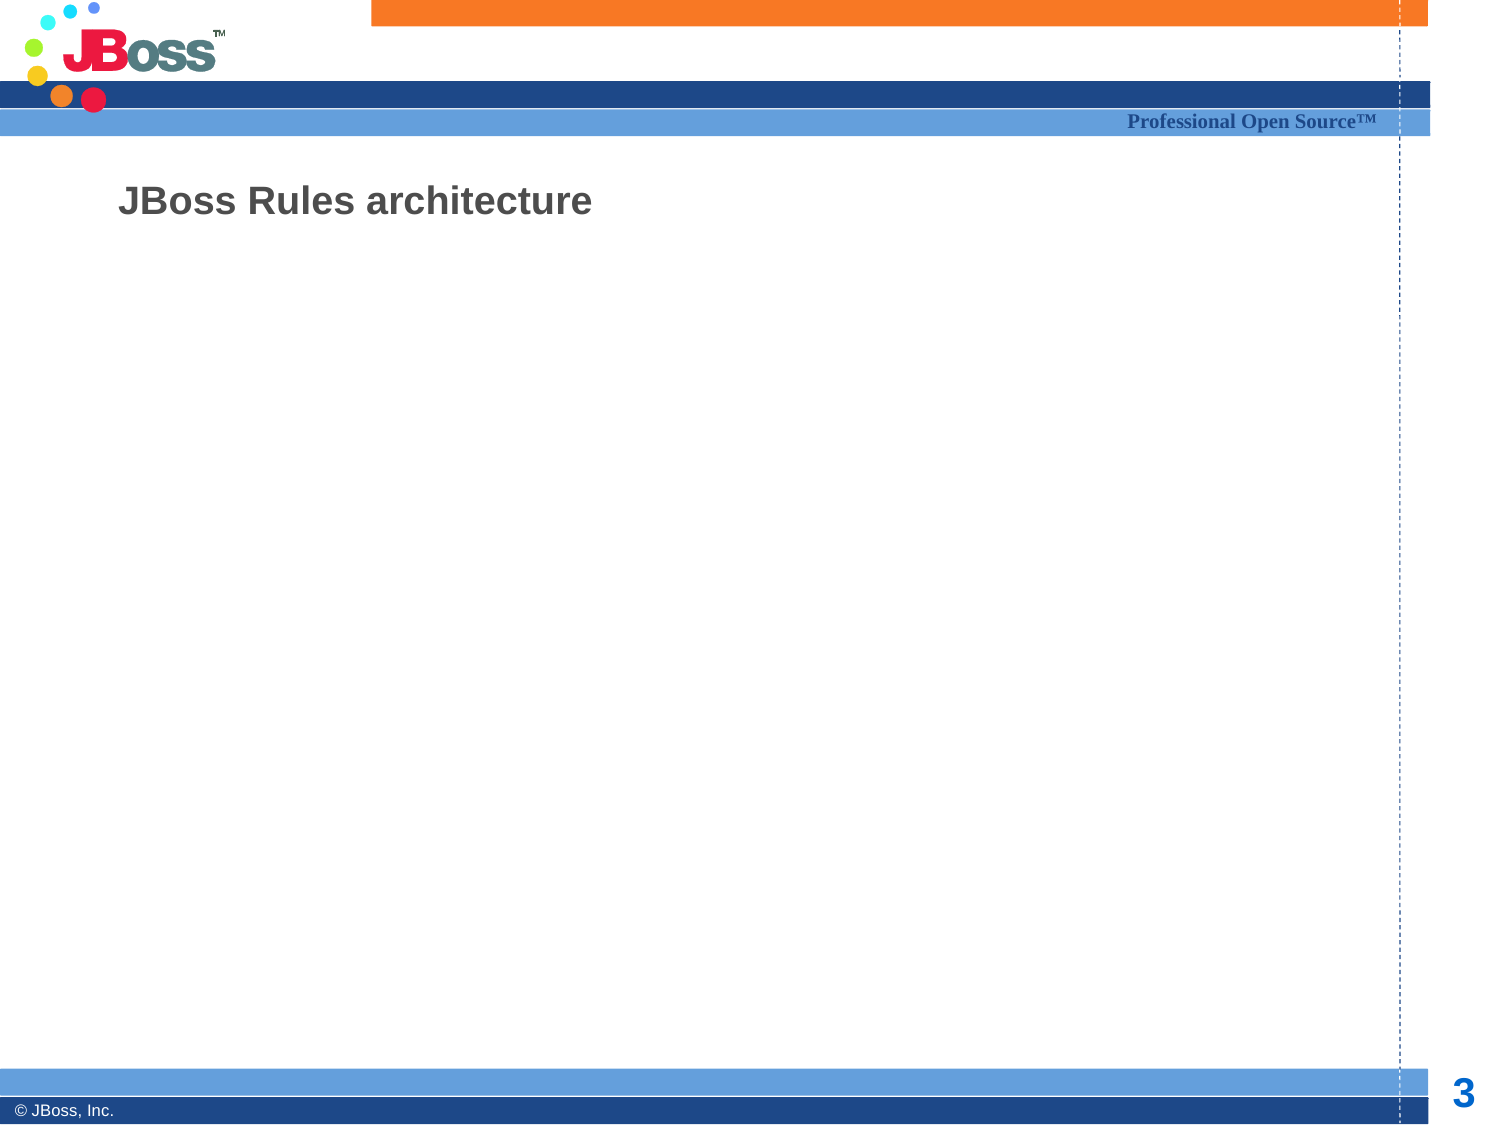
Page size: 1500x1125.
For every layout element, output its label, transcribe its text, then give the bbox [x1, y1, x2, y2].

title JBoss Rules architecture [118, 118, 1406, 284]
